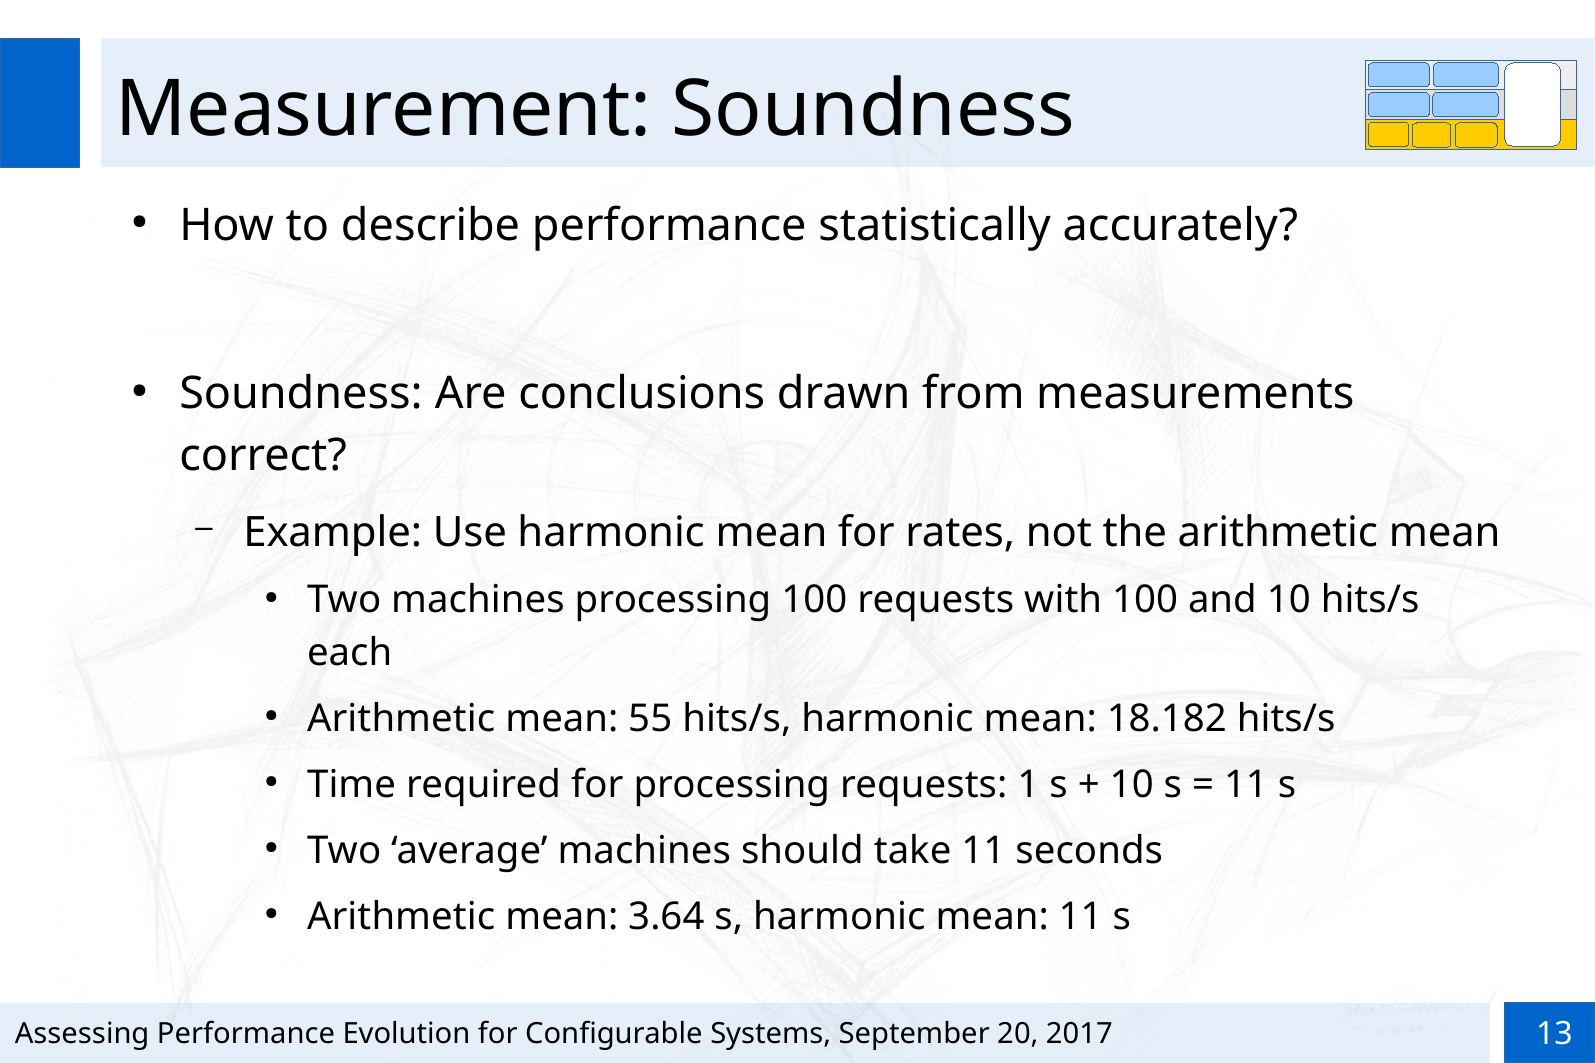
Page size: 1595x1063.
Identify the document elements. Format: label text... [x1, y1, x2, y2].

list How to describe performance statistically accurately? Soundness: Are conclusions drawn from measurements correct? Example: Use harmonic mean for rates, not the arithmetic mean Two machines processing 100 requests with 100 and 10 hits/s each Arithmetic mean: 55 hits/s, harmonic mean: 18.182 hits/s Time required for processing requests: 1 s + 10 s = 11 s Two ‘average’ machines should take 11 seconds Arithmetic mean: 3.64 s, harmonic mean: 11 s [115, 192, 1515, 978]
text_box [1365, 60, 1577, 150]
title Measurement: Soundness [115, 42, 1515, 168]
